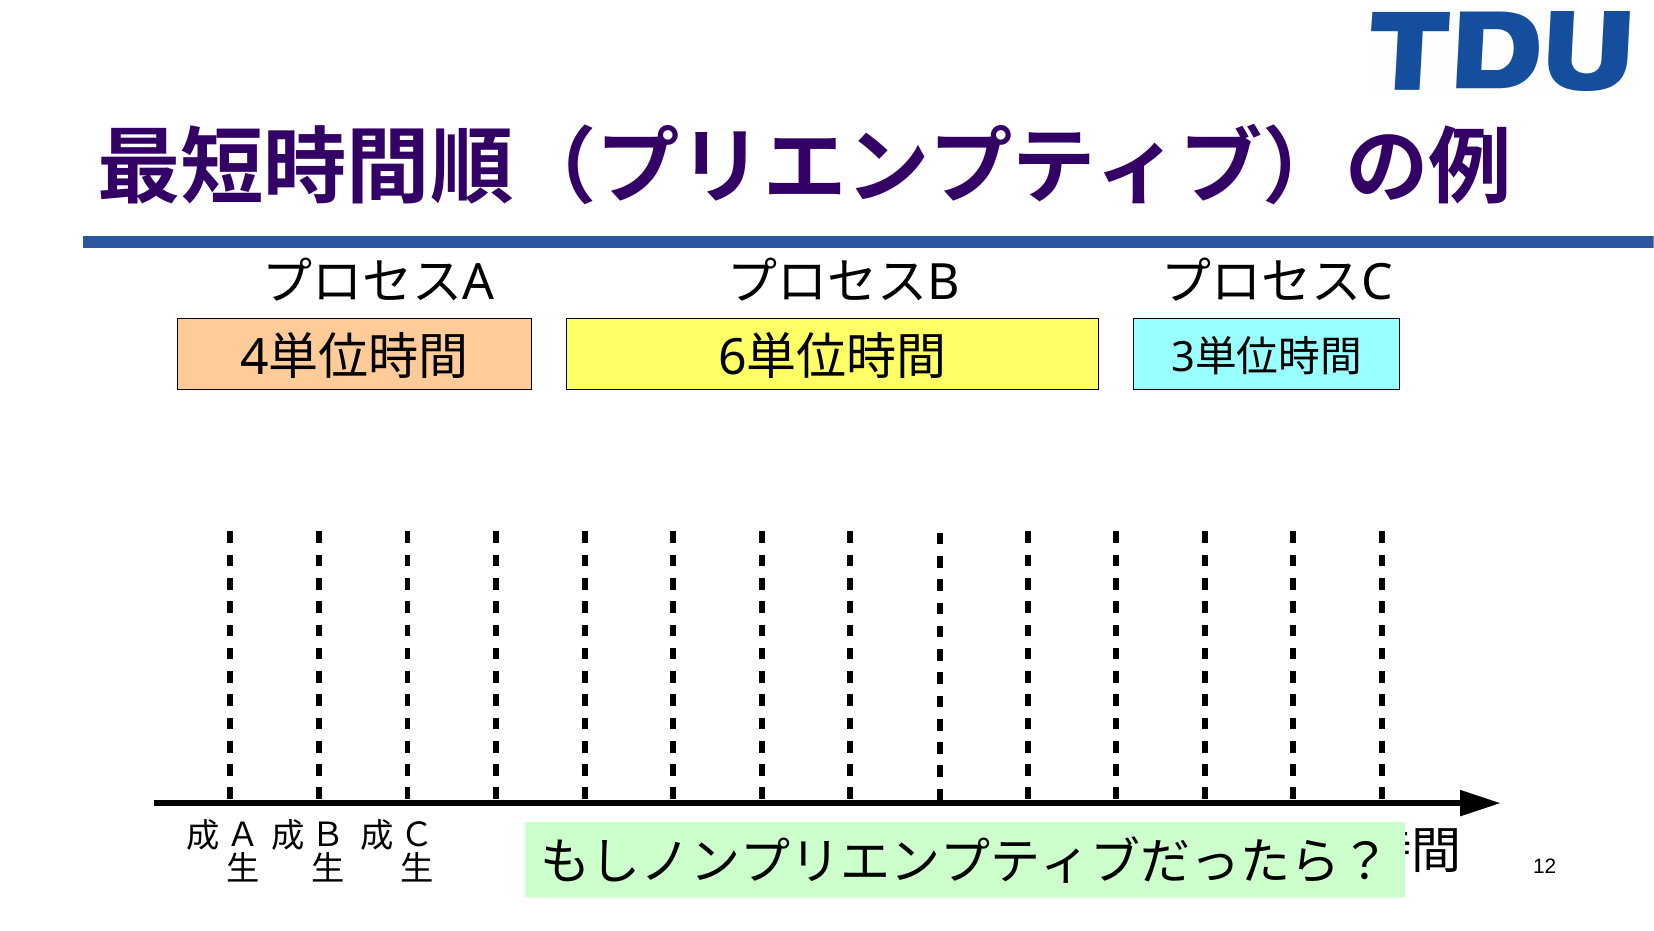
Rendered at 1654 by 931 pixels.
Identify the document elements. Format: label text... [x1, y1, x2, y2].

text_box もしノンプリエンプティブだったら？ [525, 822, 1406, 898]
text_box Ｂ生成 [284, 803, 355, 924]
text_box プロセスB [713, 242, 957, 317]
picture [1371, 11, 1630, 91]
text_box 時間 [1346, 811, 1477, 886]
text_box 3単位時間 [1133, 318, 1400, 390]
title 最短時間順（プリエンプティブ）の例 [82, 51, 1571, 228]
text_box 6単位時間 [566, 318, 1099, 390]
text_box Ｃ生成 [371, 803, 443, 931]
text_box 4単位時間 [177, 318, 532, 390]
text_box プロセスA [248, 242, 491, 317]
text_box プロセスC [1146, 242, 1394, 317]
text_box Ａ生成 [199, 803, 270, 924]
